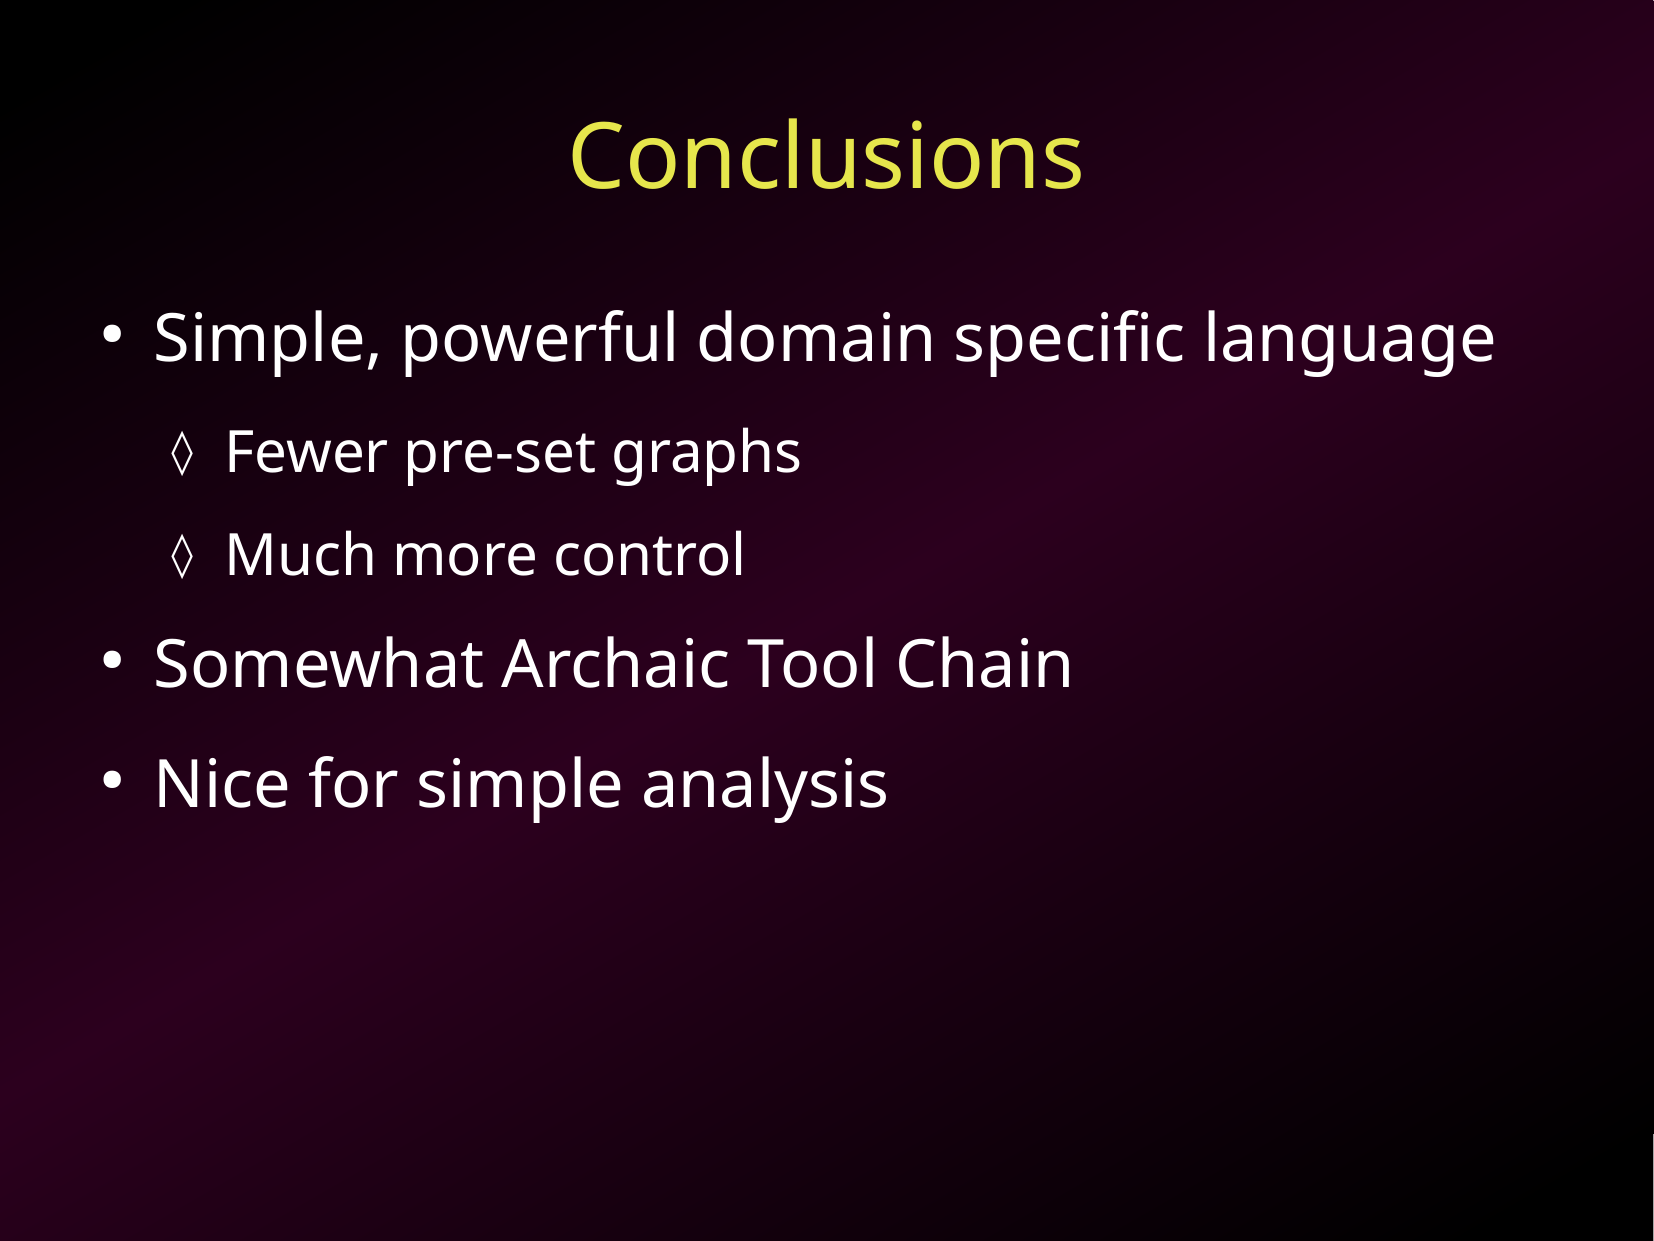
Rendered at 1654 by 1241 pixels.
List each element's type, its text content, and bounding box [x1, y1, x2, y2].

list Simple, powerful domain specific language Fewer pre-set graphs Much more control Somewhat Archaic Tool Chain Nice for simple analysis [82, 290, 1571, 1010]
title Conclusions [82, 49, 1571, 257]
